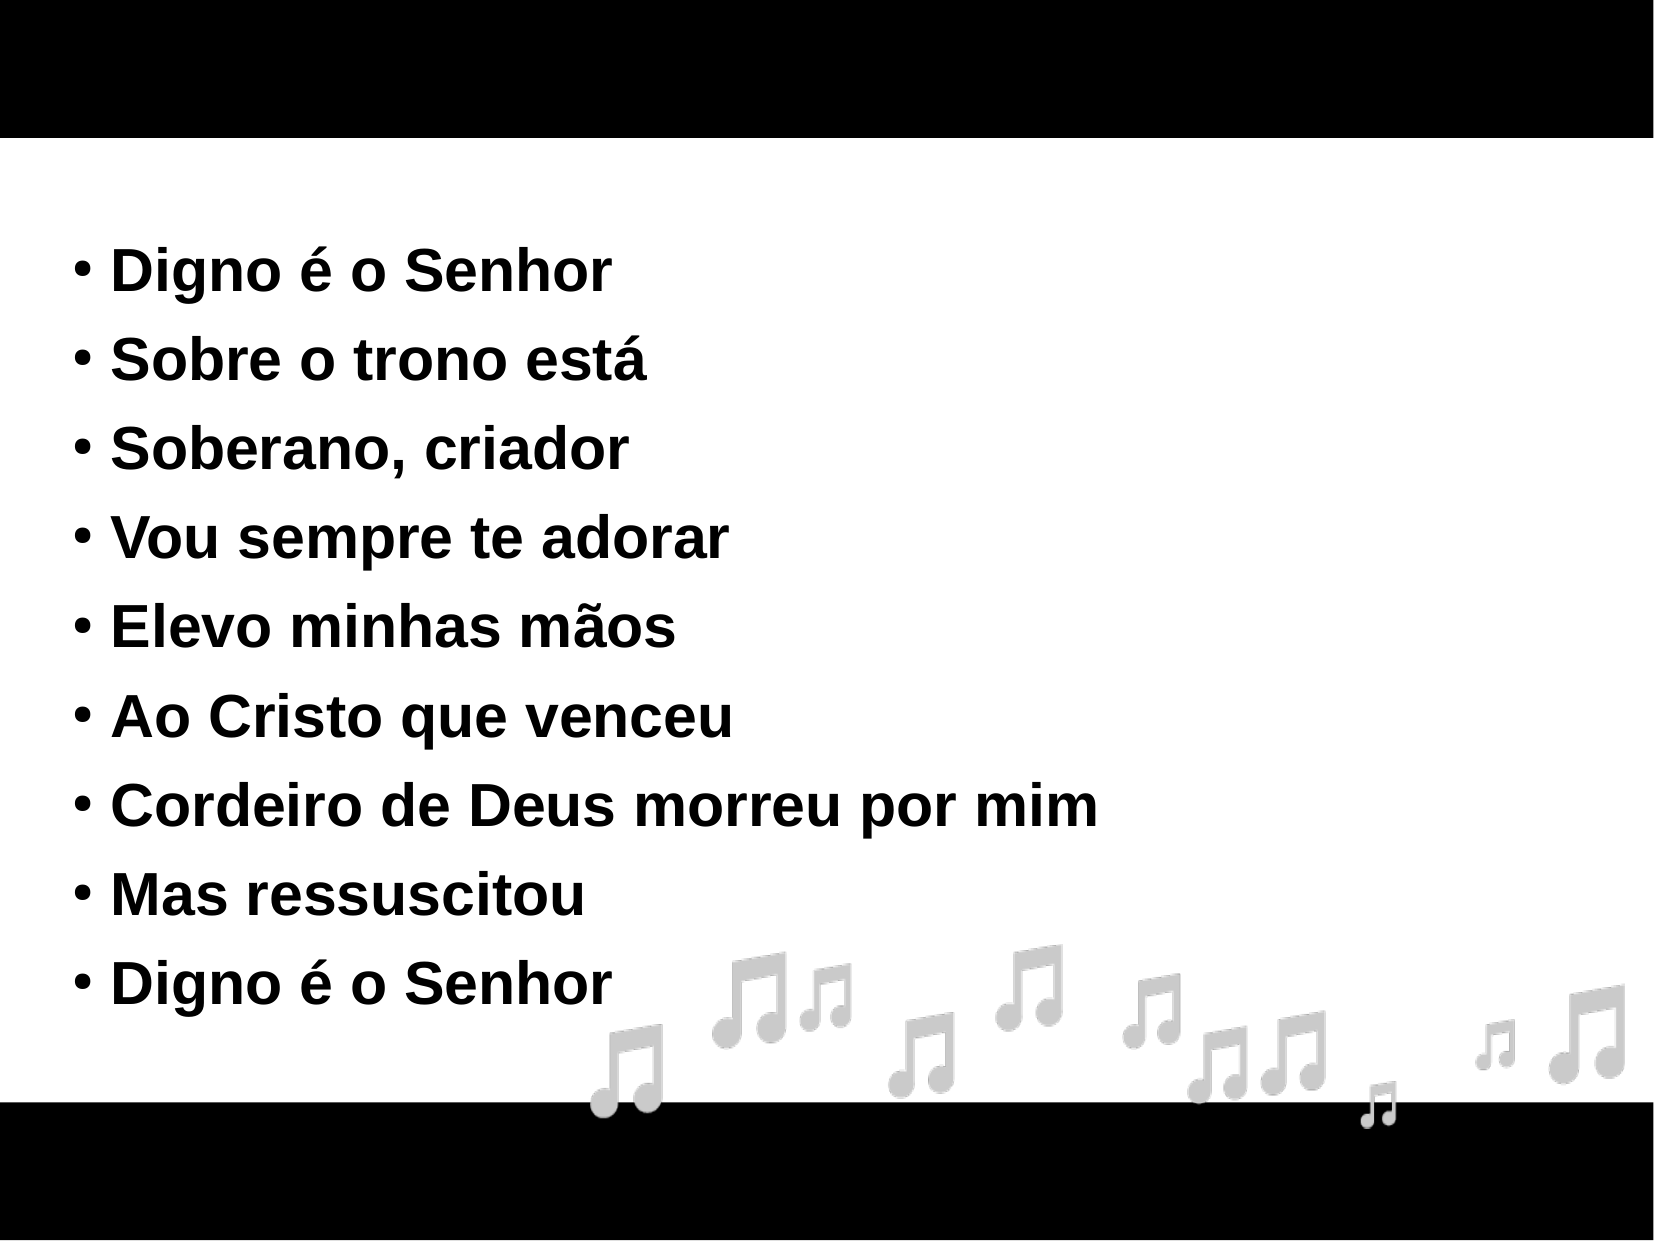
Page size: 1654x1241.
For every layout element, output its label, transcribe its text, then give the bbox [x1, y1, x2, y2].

list Digno é o Senhor Sobre o trono está Soberano, criador Vou sempre te adorar Elevo minhas mãos Ao Cristo que venceu Cordeiro de Deus morreu por mim Mas ressuscitou Digno é o Senhor [59, 236, 1595, 1024]
